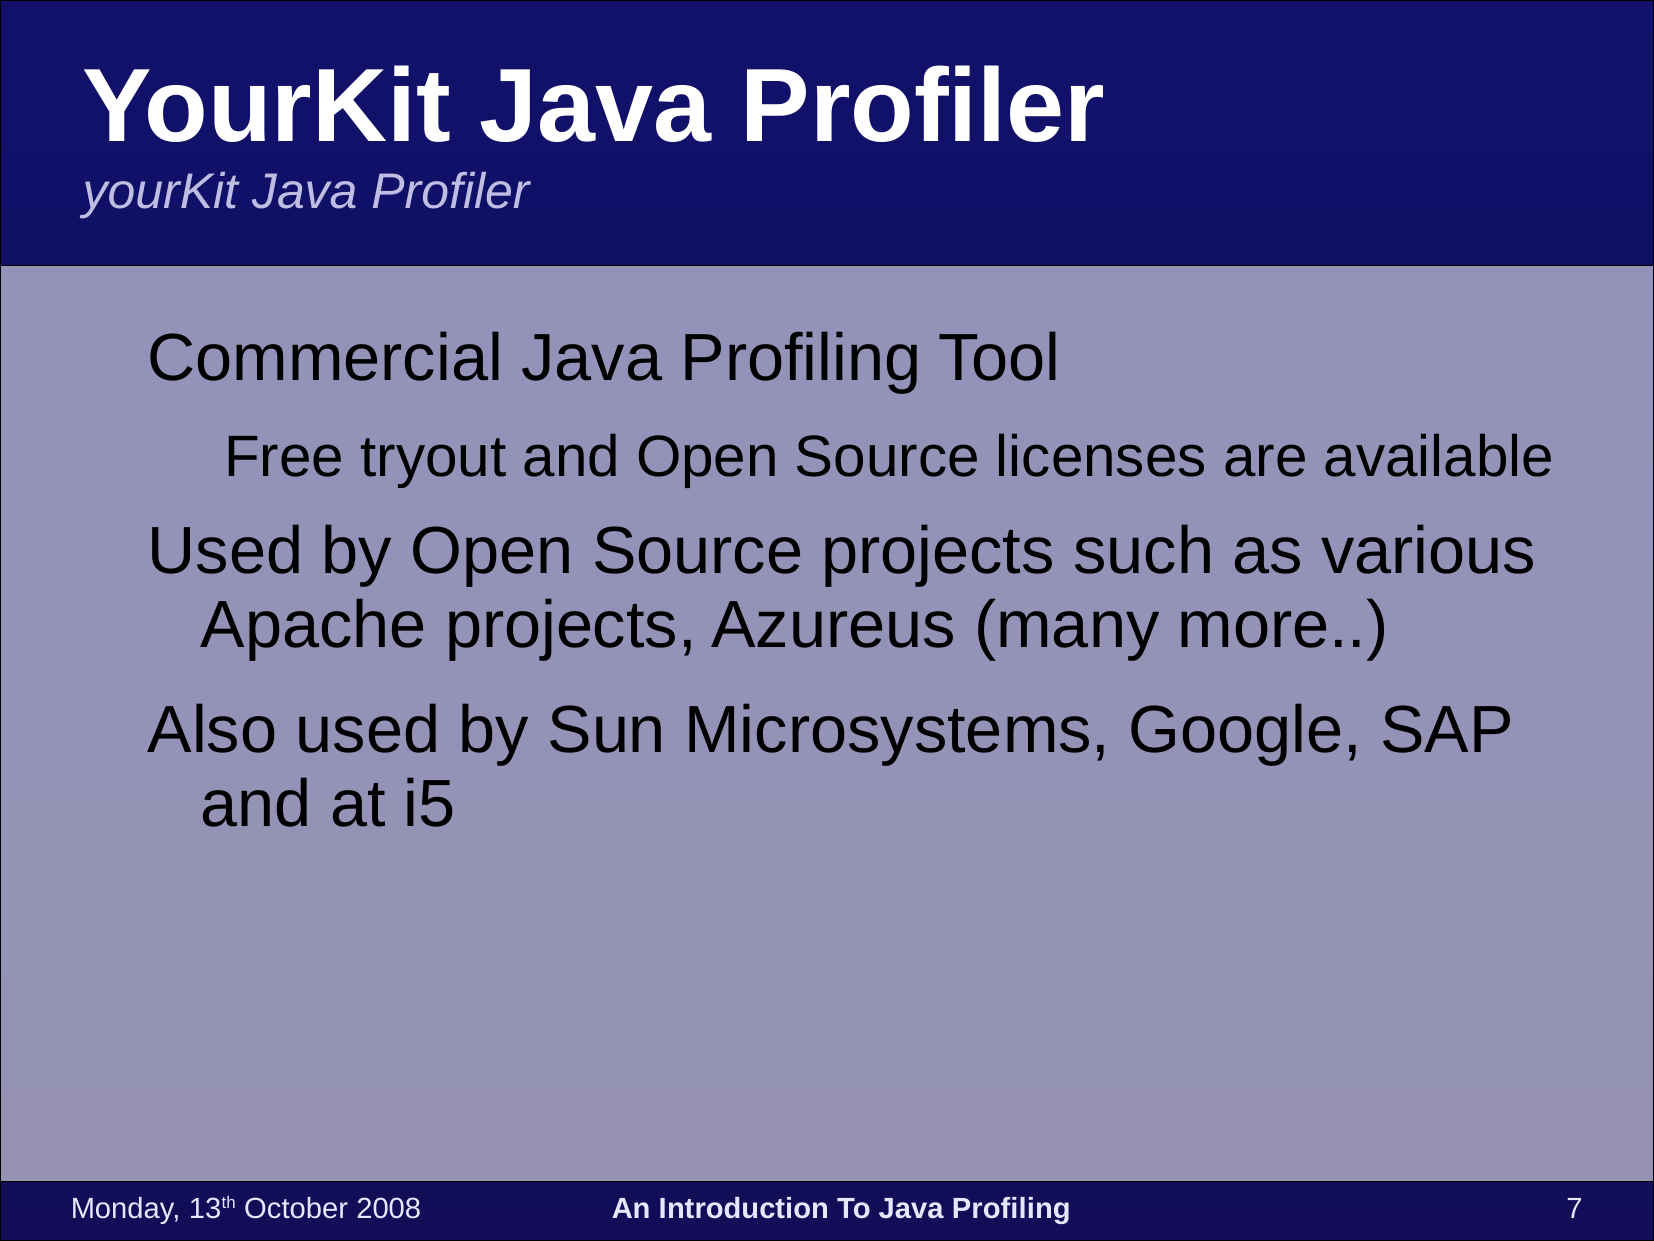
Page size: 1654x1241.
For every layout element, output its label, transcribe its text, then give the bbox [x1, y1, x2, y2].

list Commercial Java Profiling Tool Free tryout and Open Source licenses are available Used by Open Source projects such as various Apache projects, Azureus (many more..) Also used by Sun Microsystems, Google, SAP and at i5 [129, 319, 1619, 1139]
title YourKit Java Profiler yourKit Java Profiler [82, 0, 1571, 266]
